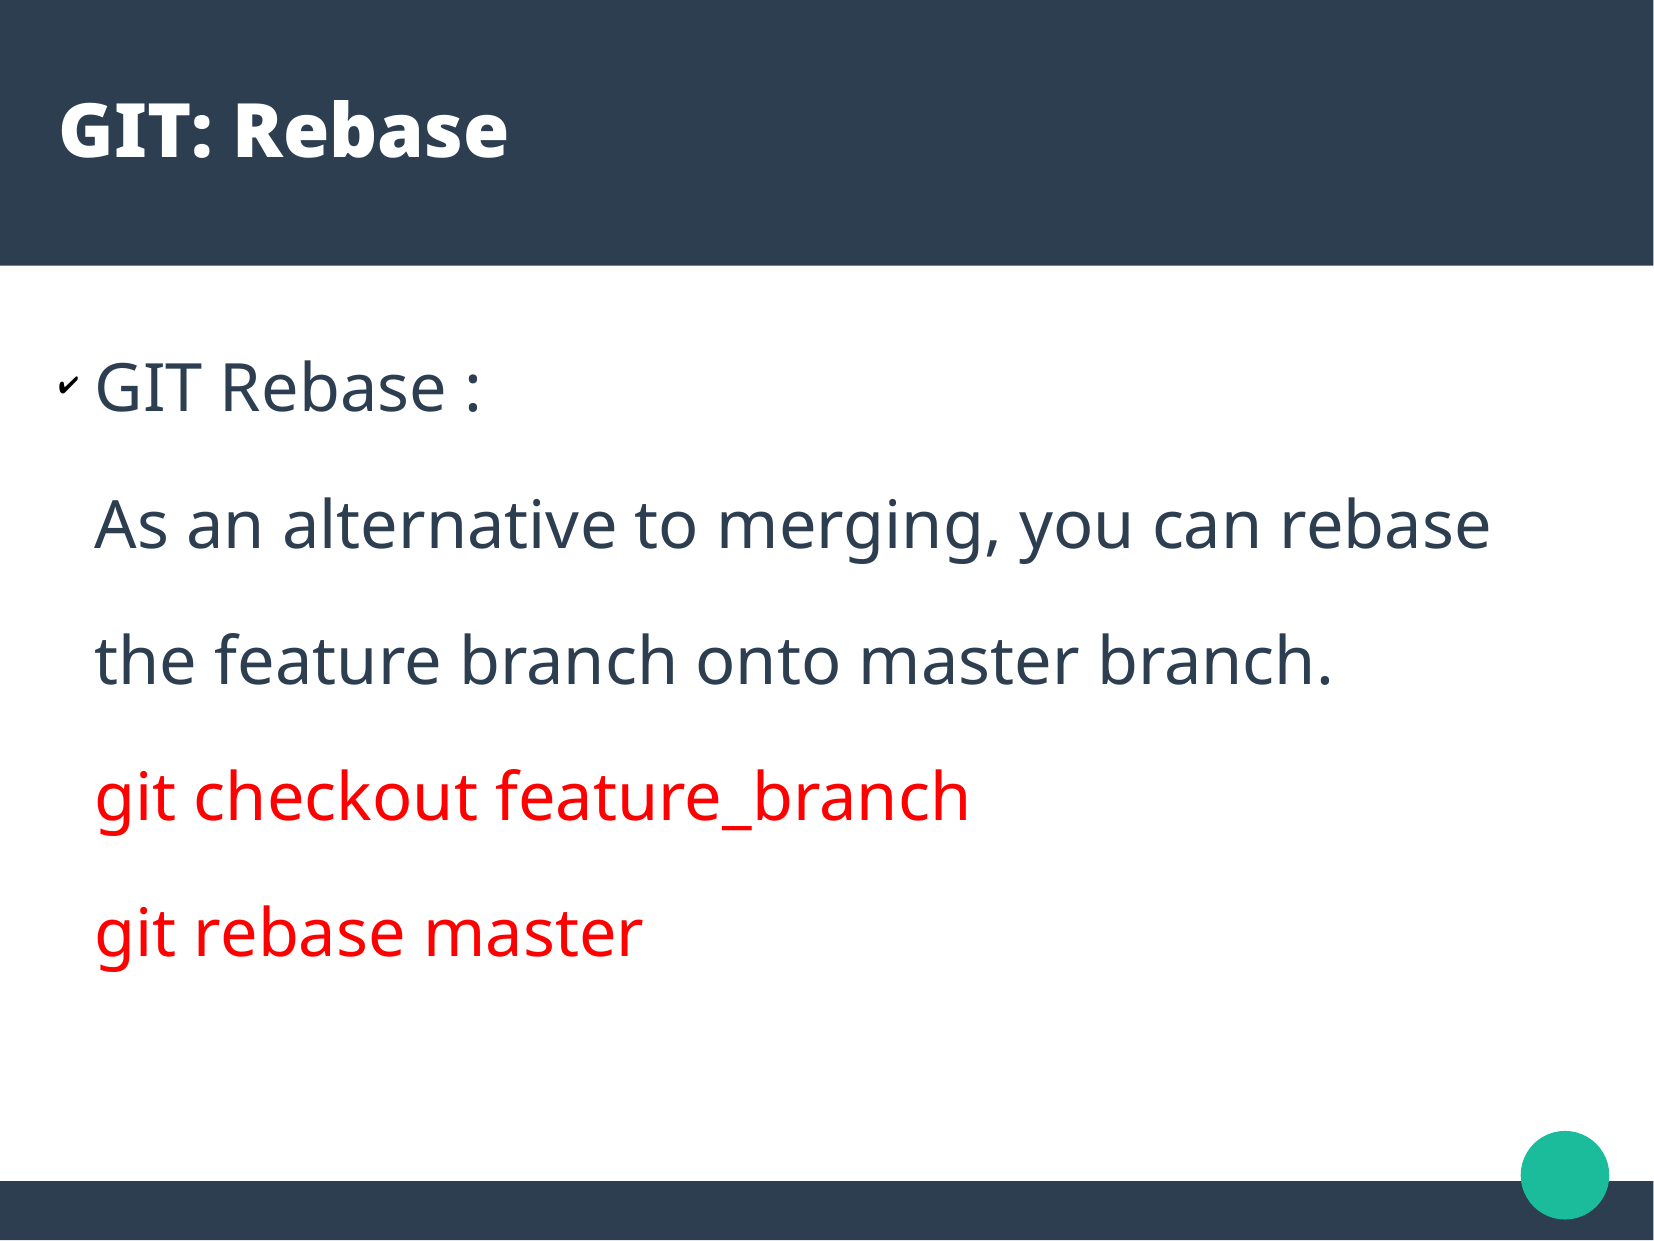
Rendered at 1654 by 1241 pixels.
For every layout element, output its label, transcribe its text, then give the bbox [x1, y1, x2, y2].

title GIT: Rebase [59, 40, 1595, 216]
subtitle GIT Rebase : As an alternative to merging, you can rebase the feature branch onto master branch. git checkout feature_branch git rebase master [59, 295, 1595, 1229]
